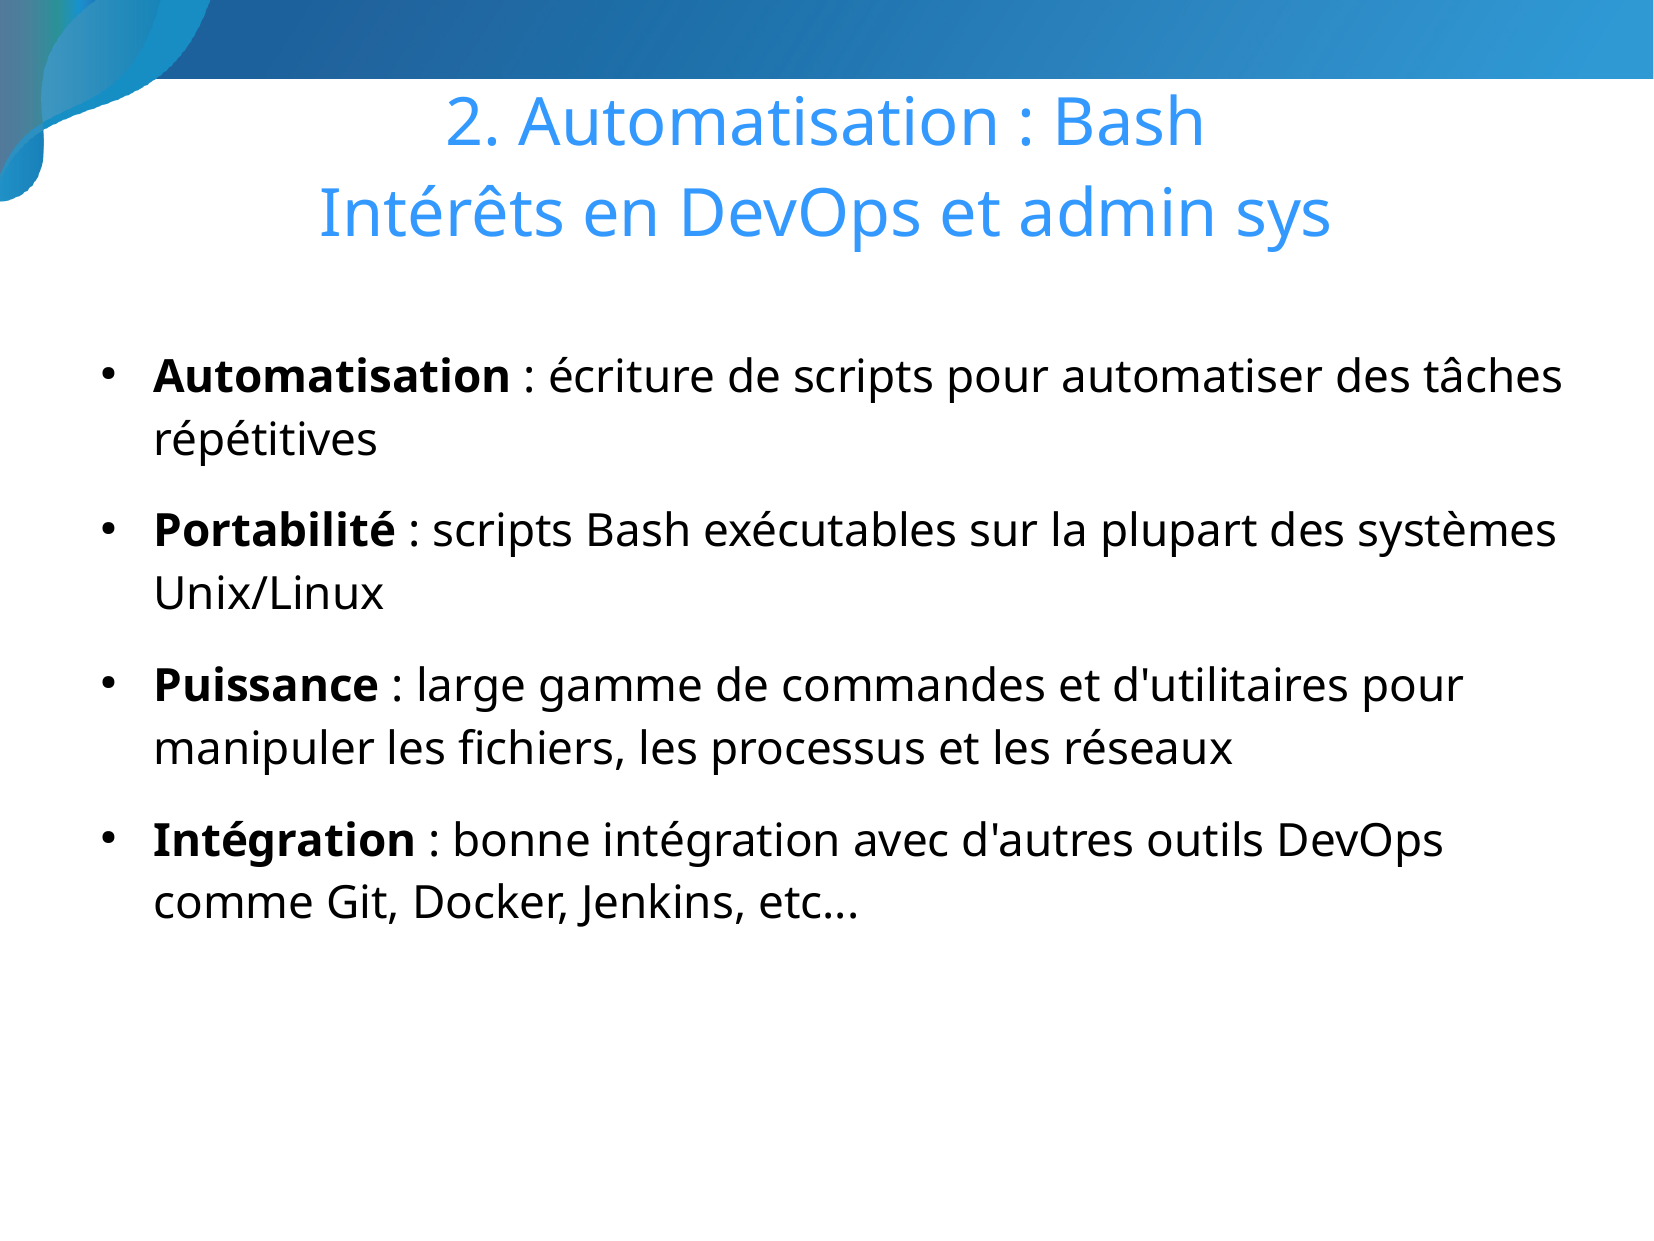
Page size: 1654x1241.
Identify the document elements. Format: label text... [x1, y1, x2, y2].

picture [0, 0, 1654, 1241]
title 2. Automatisation : Bash Intérêts en DevOps et admin sys [82, 68, 1571, 261]
list Automatisation : écriture de scripts pour automatiser des tâches répétitives Portabilité : scripts Bash exécutables sur la plupart des systèmes Unix/Linux Puissance : large gamme de commandes et d'utilitaires pour manipuler les fichiers, les processus et les réseaux Intégration : bonne intégration avec d'autres outils DevOps comme Git, Docker, Jenkins, etc... [82, 343, 1571, 939]
